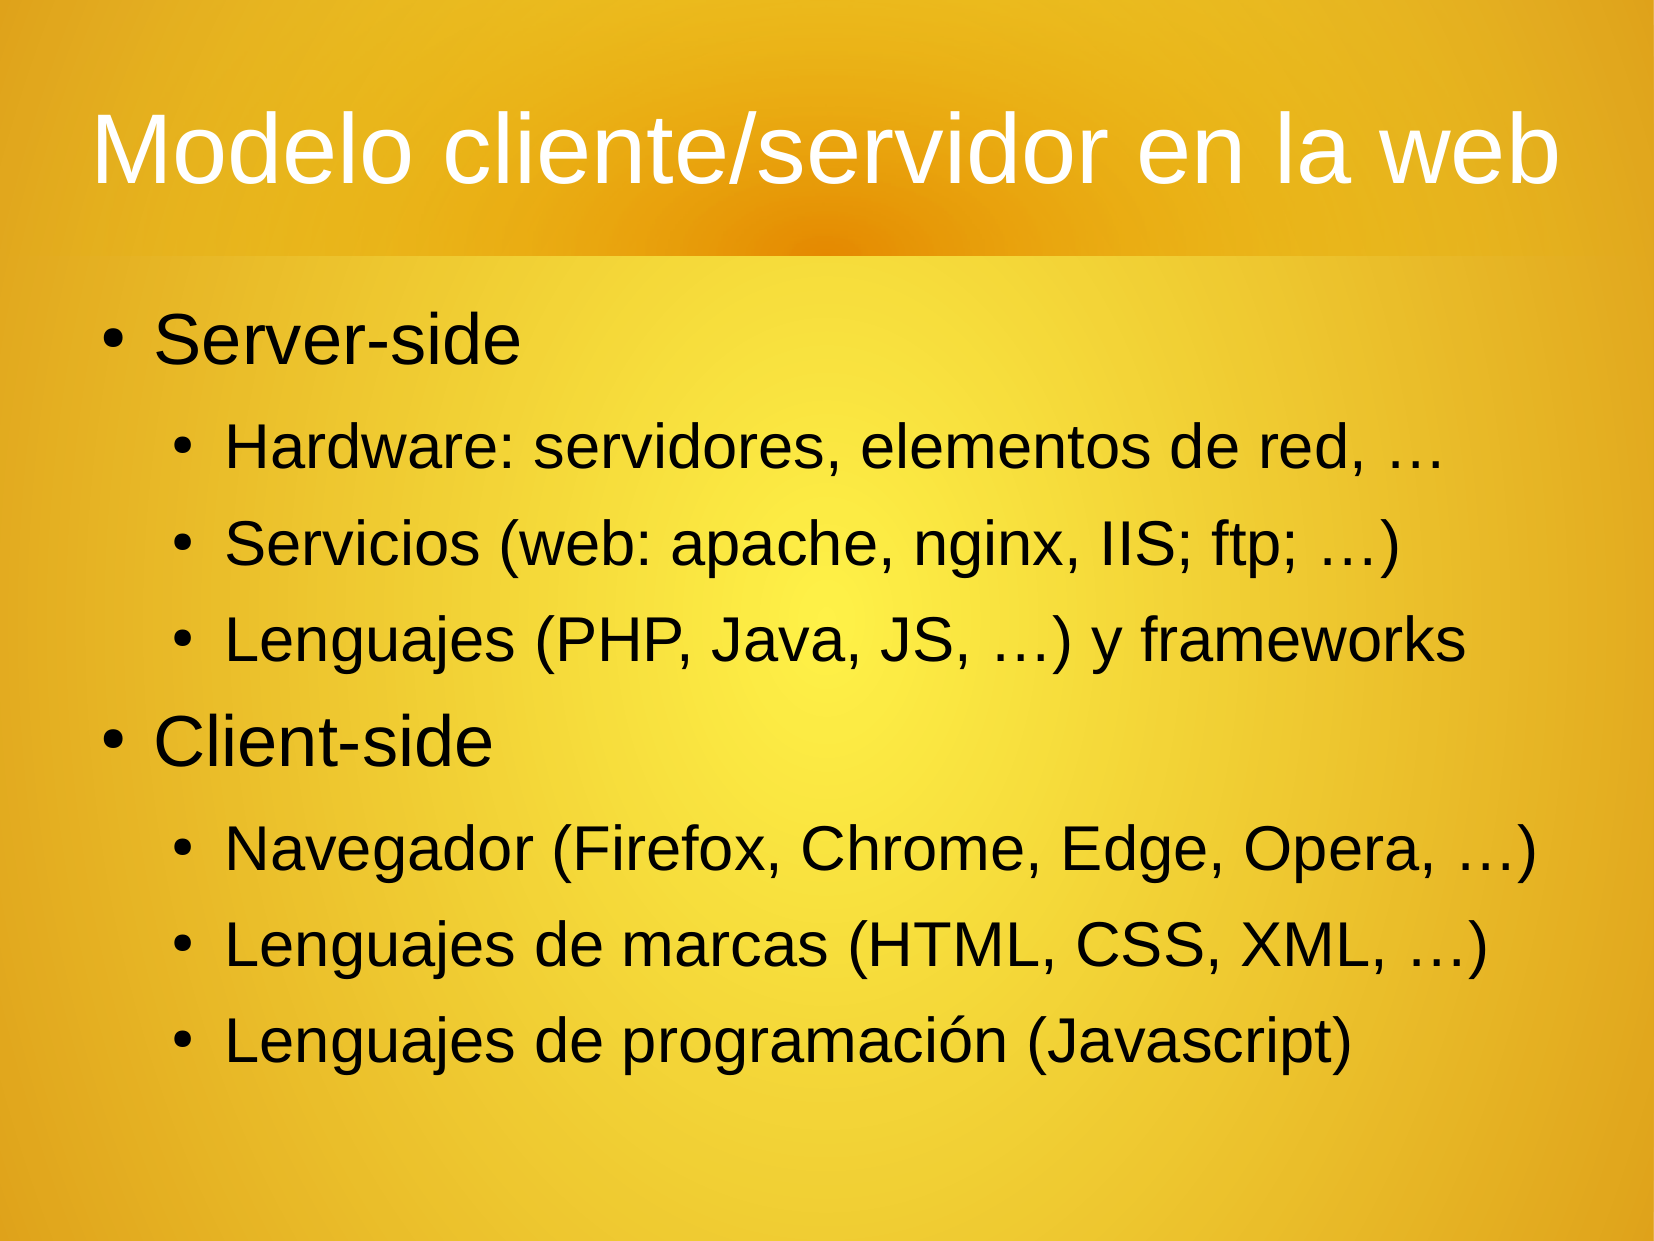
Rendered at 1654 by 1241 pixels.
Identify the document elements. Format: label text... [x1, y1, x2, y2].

title Modelo cliente/servidor en la web [82, 47, 1571, 252]
list Server-side Hardware: servidores, elementos de red, … Servicios (web: apache, nginx, IIS; ftp; …) Lenguajes (PHP, Java, JS, …) y frameworks Client-side Navegador (Firefox, Chrome, Edge, Opera, …) Lenguajes de marcas (HTML, CSS, XML, …) Lenguajes de programación (Javascript) [82, 299, 1571, 1111]
